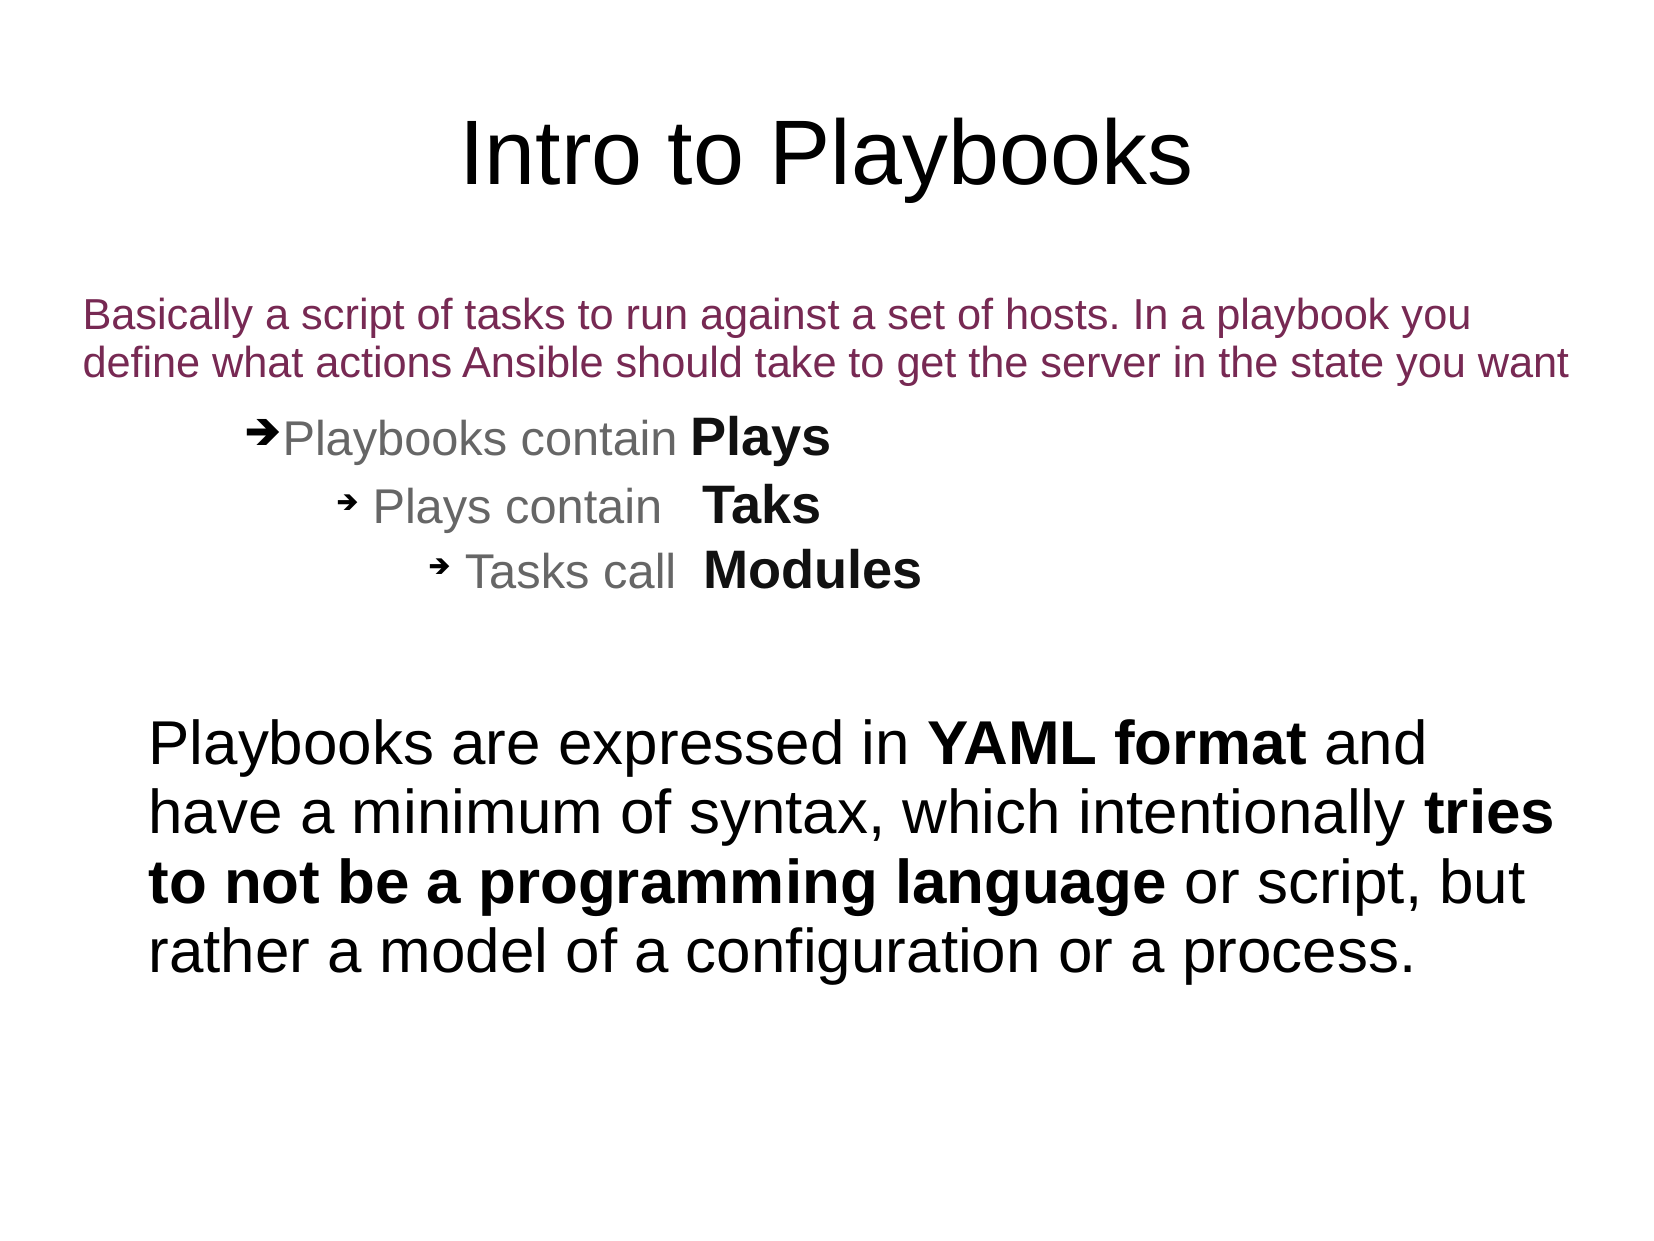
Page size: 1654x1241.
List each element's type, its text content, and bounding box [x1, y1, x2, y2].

list Playbooks are expressed in YAML format and have a minimum of syntax, which intentionally tries to not be a programming language or script, but rather a model of a configuration or a process. [82, 708, 1571, 1052]
title Intro to Playbooks [82, 49, 1571, 257]
list Basically a script of tasks to run against a set of hosts. In a playbook you define what actions Ansible should take to get the server in the state you want Playbooks contain Plays Plays contain Taks Tasks call Modules [82, 290, 1571, 634]
